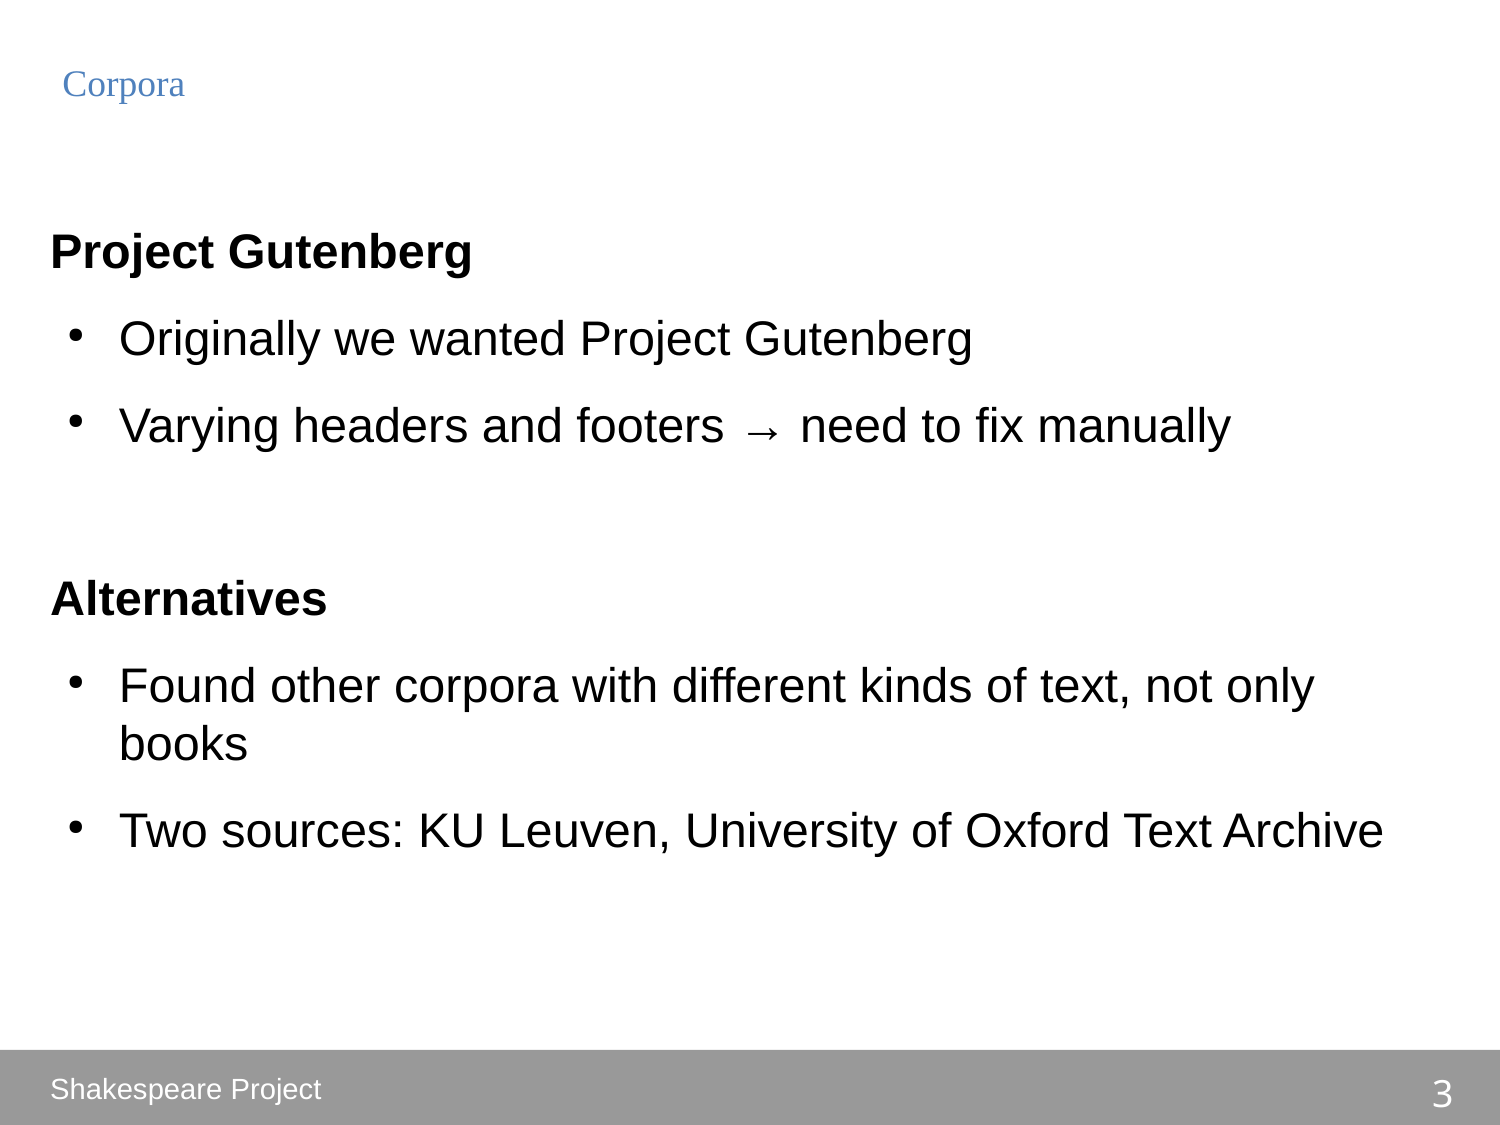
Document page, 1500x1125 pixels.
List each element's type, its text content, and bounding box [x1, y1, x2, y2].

list Project Gutenberg Originally we wanted Project Gutenberg Varying headers and footers → need to fix manually Alternatives Found other corpora with different kinds of text, not only books Two sources: KU Leuven, University of Oxford Text Archive [35, 212, 1423, 910]
title Corpora [62, 12, 1450, 150]
slide_number <Nummer> [1417, 1062, 1477, 1111]
footer Shakespeare Project [35, 1062, 1276, 1111]
